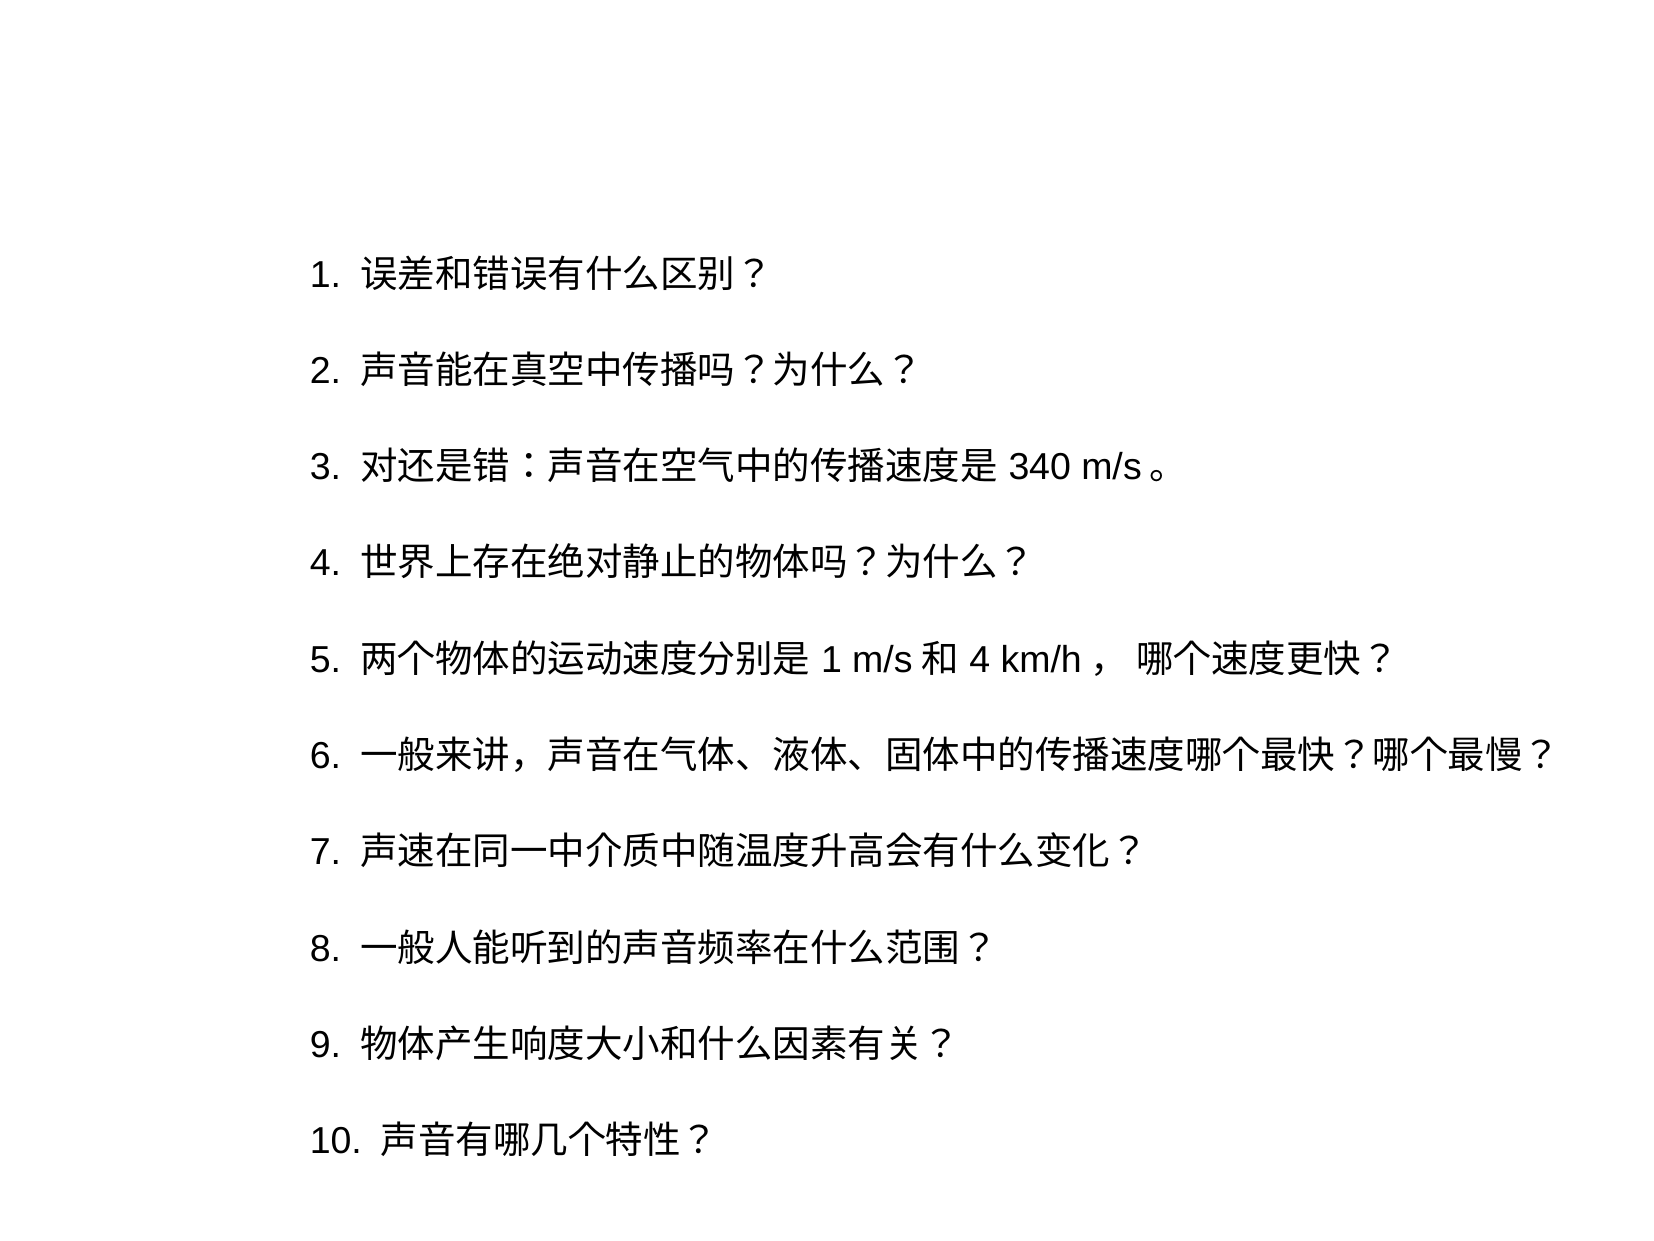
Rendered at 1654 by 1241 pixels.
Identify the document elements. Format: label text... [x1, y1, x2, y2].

text_box 1. 误差和错误有什么区别？ 2. 声音能在真空中传播吗？为什么？ 3. 对还是错：声音在空气中的传播速度是340 m/s。 4. 世界上存在绝对静止的物体吗？为什么？ 5. 两个物体的运动速度分别是1 m/s和4 km/h， 哪个速度更快？ 6. 一般来讲，声音在气体、液体、固体中的传播速度哪个最快？哪个最慢？ 7. 声速在同一中介质中随温度升高会有什么变化？ 8. 一般人能听到的声音频率在什么范围？ 9. 物体产生响度大小和什么因素有关？ 10. 声音有哪几个特性？ [295, 236, 1560, 1050]
